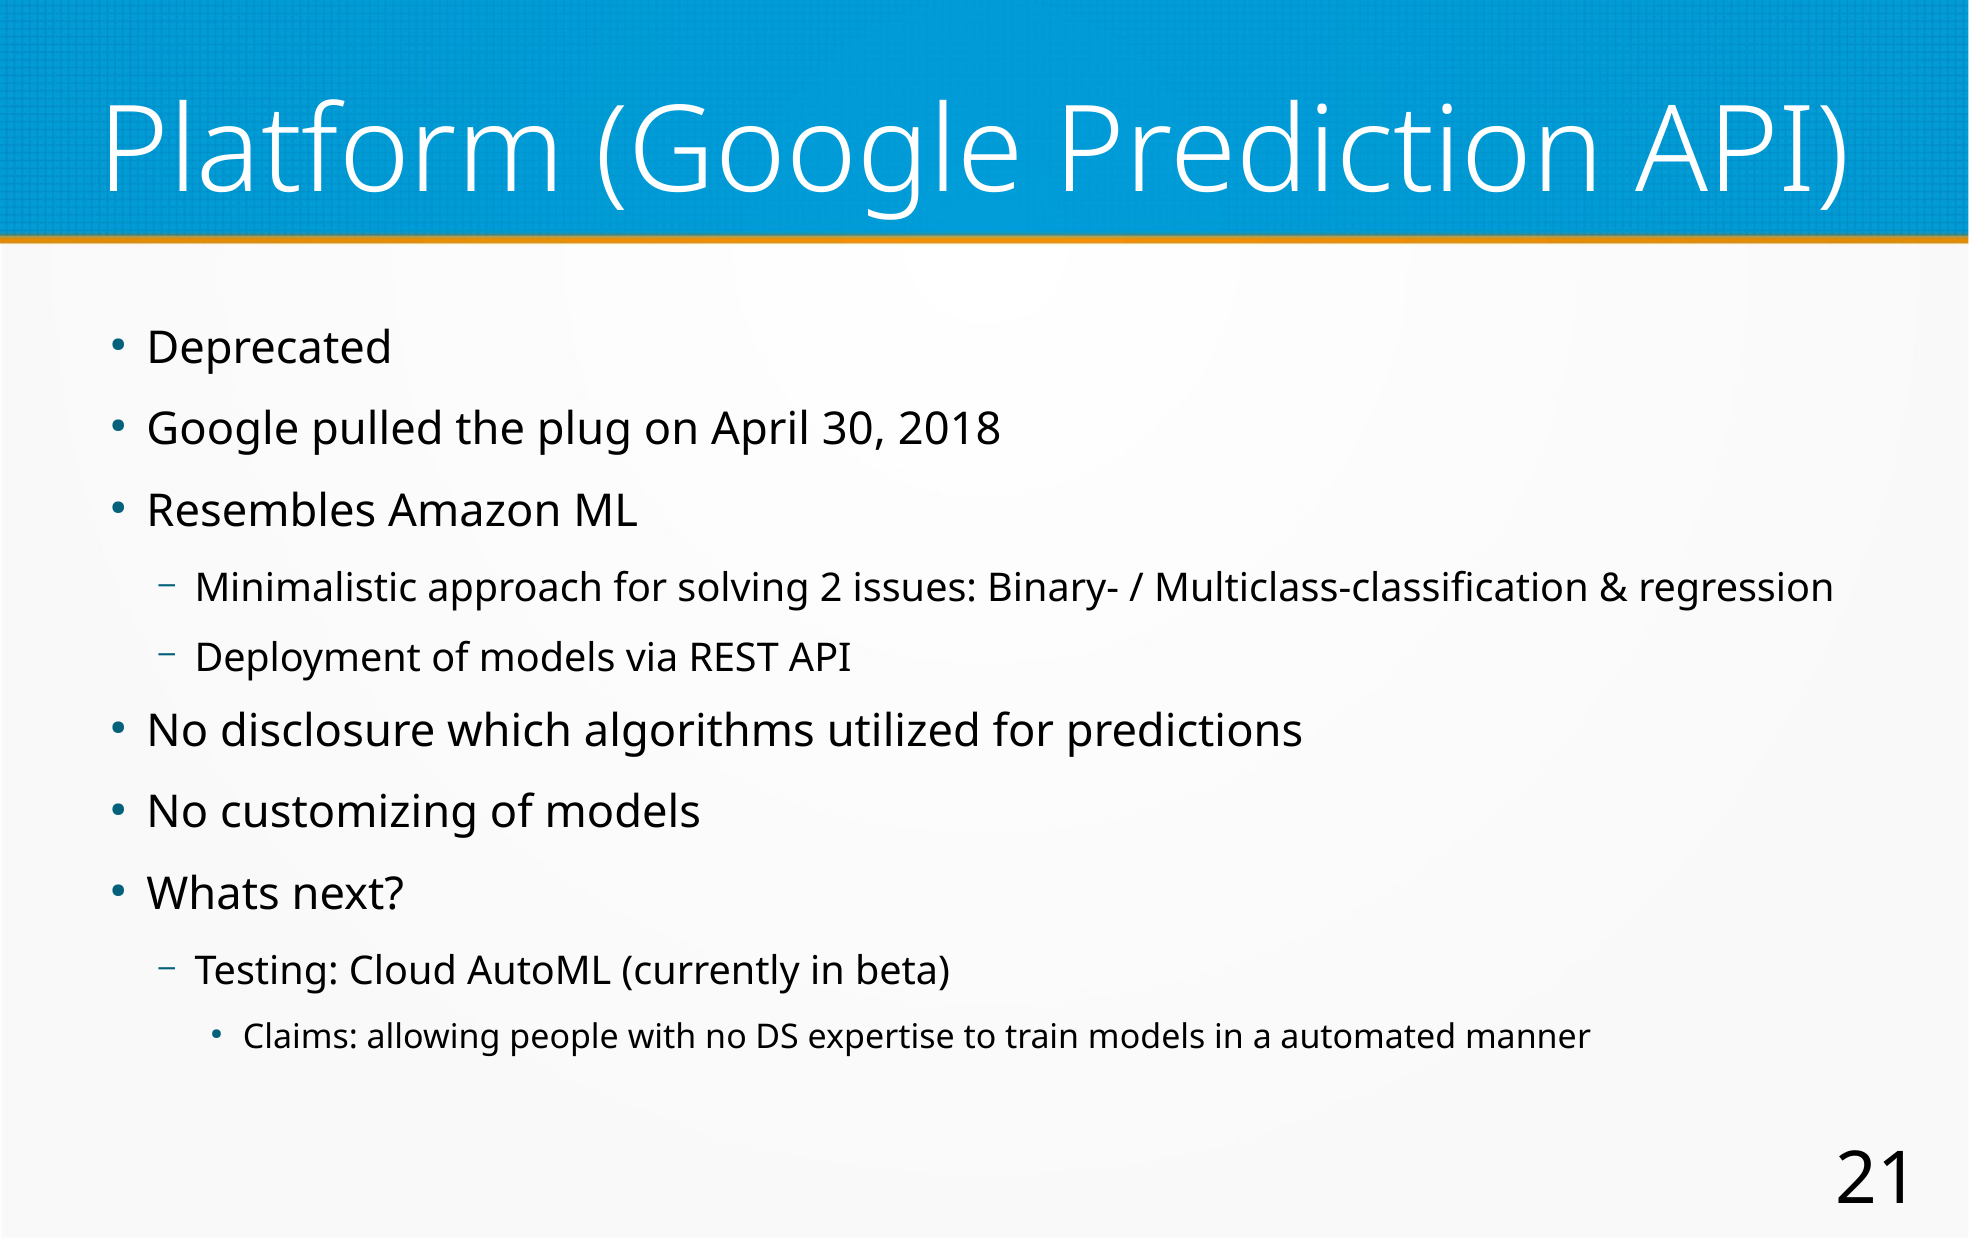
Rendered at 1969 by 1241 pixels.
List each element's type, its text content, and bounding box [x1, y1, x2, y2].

text_box 21 [1830, 1127, 1966, 1224]
picture [0, 233, 1969, 1241]
list Deprecated Google pulled the plug on April 30, 2018 Resembles Amazon ML Minimalistic approach for solving 2 issues: Binary- / Multiclass-classification & regression Deployment of models via REST API No disclosure which algorithms utilized for predictions No customizing of models Whats next? Testing: Cloud AutoML (currently in beta) Claims: allowing people with no DS expertise to train models in a automated manner [98, 315, 1861, 1081]
title Platform (Google Prediction API) [98, 19, 1870, 227]
